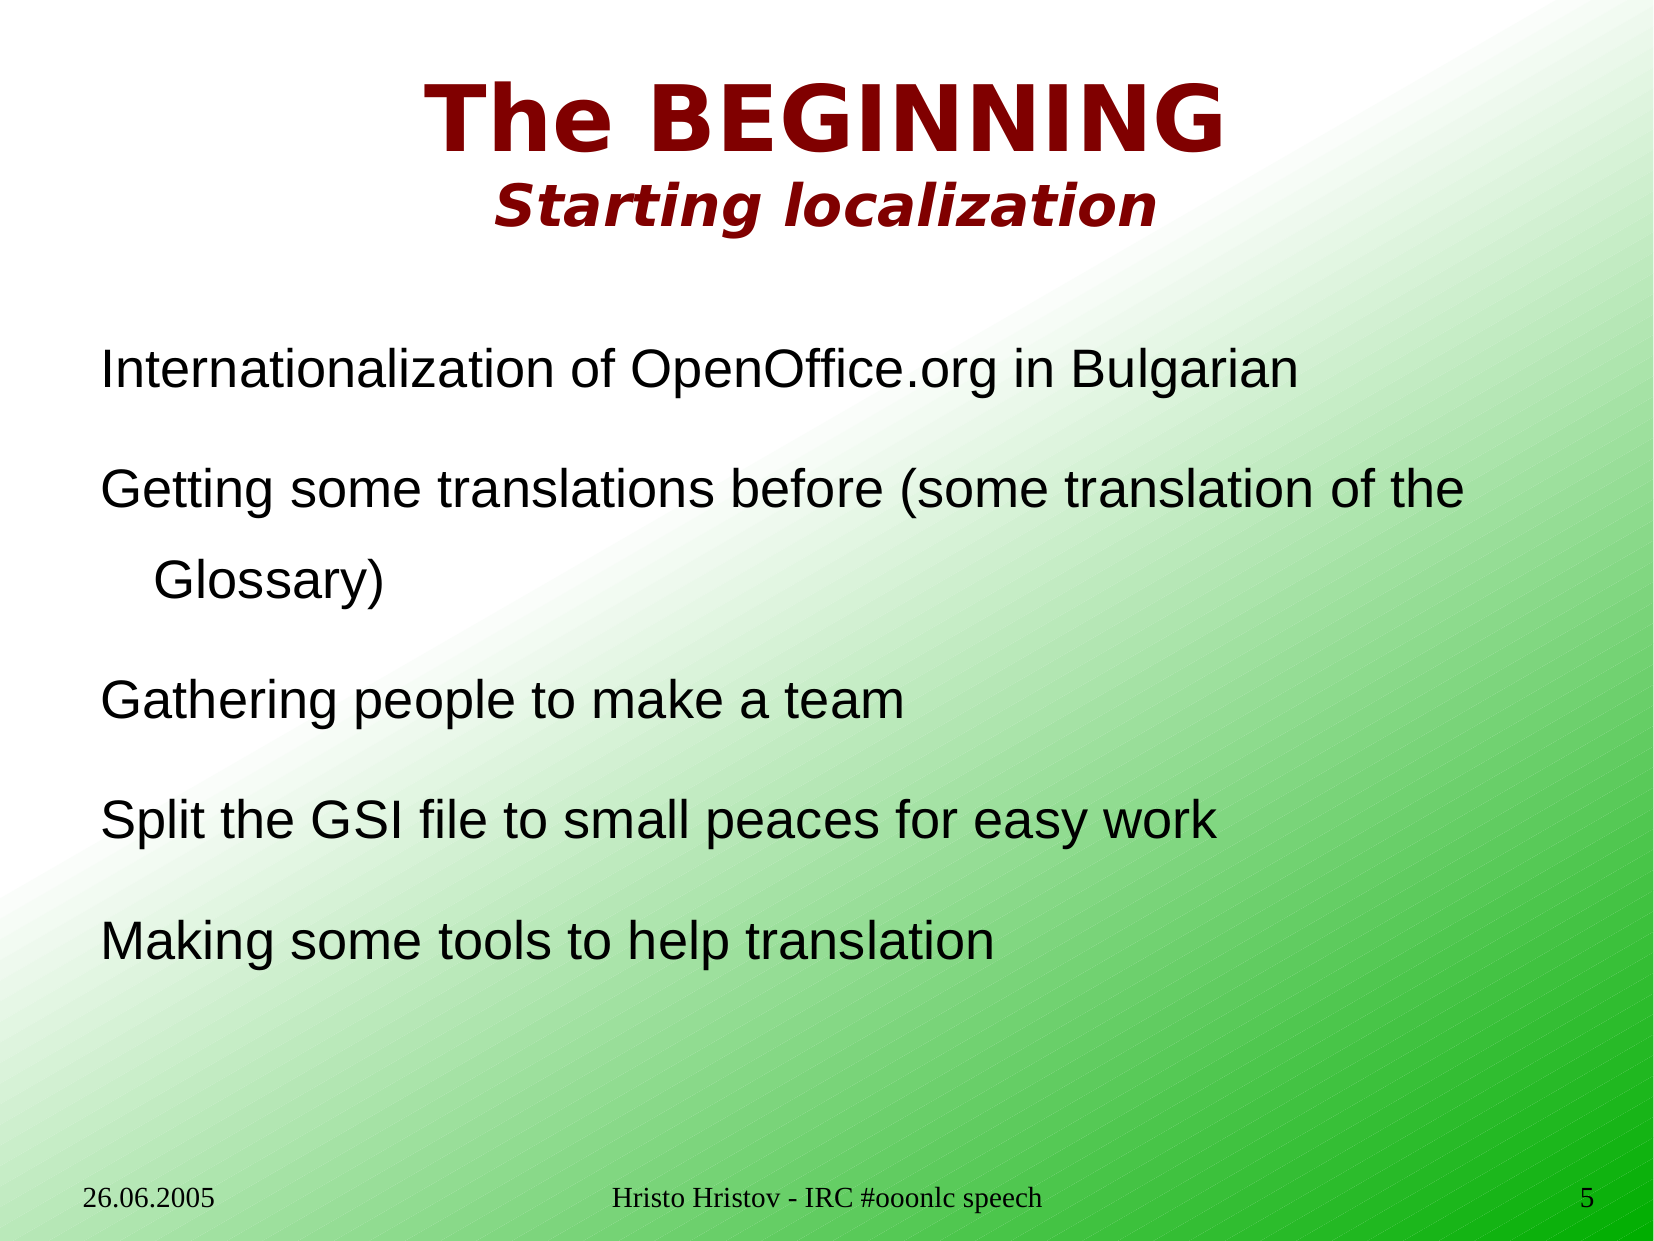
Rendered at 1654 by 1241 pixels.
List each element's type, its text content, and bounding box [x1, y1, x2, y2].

title The BEGINNING Starting localization [82, 49, 1571, 257]
list Internationalization of OpenOffice.org in Bulgarian Getting some translations before (some translation of the Glossary) Gathering people to make a team Split the GSI file to small peaces for easy work Making some tools to help translation [82, 307, 1565, 1127]
